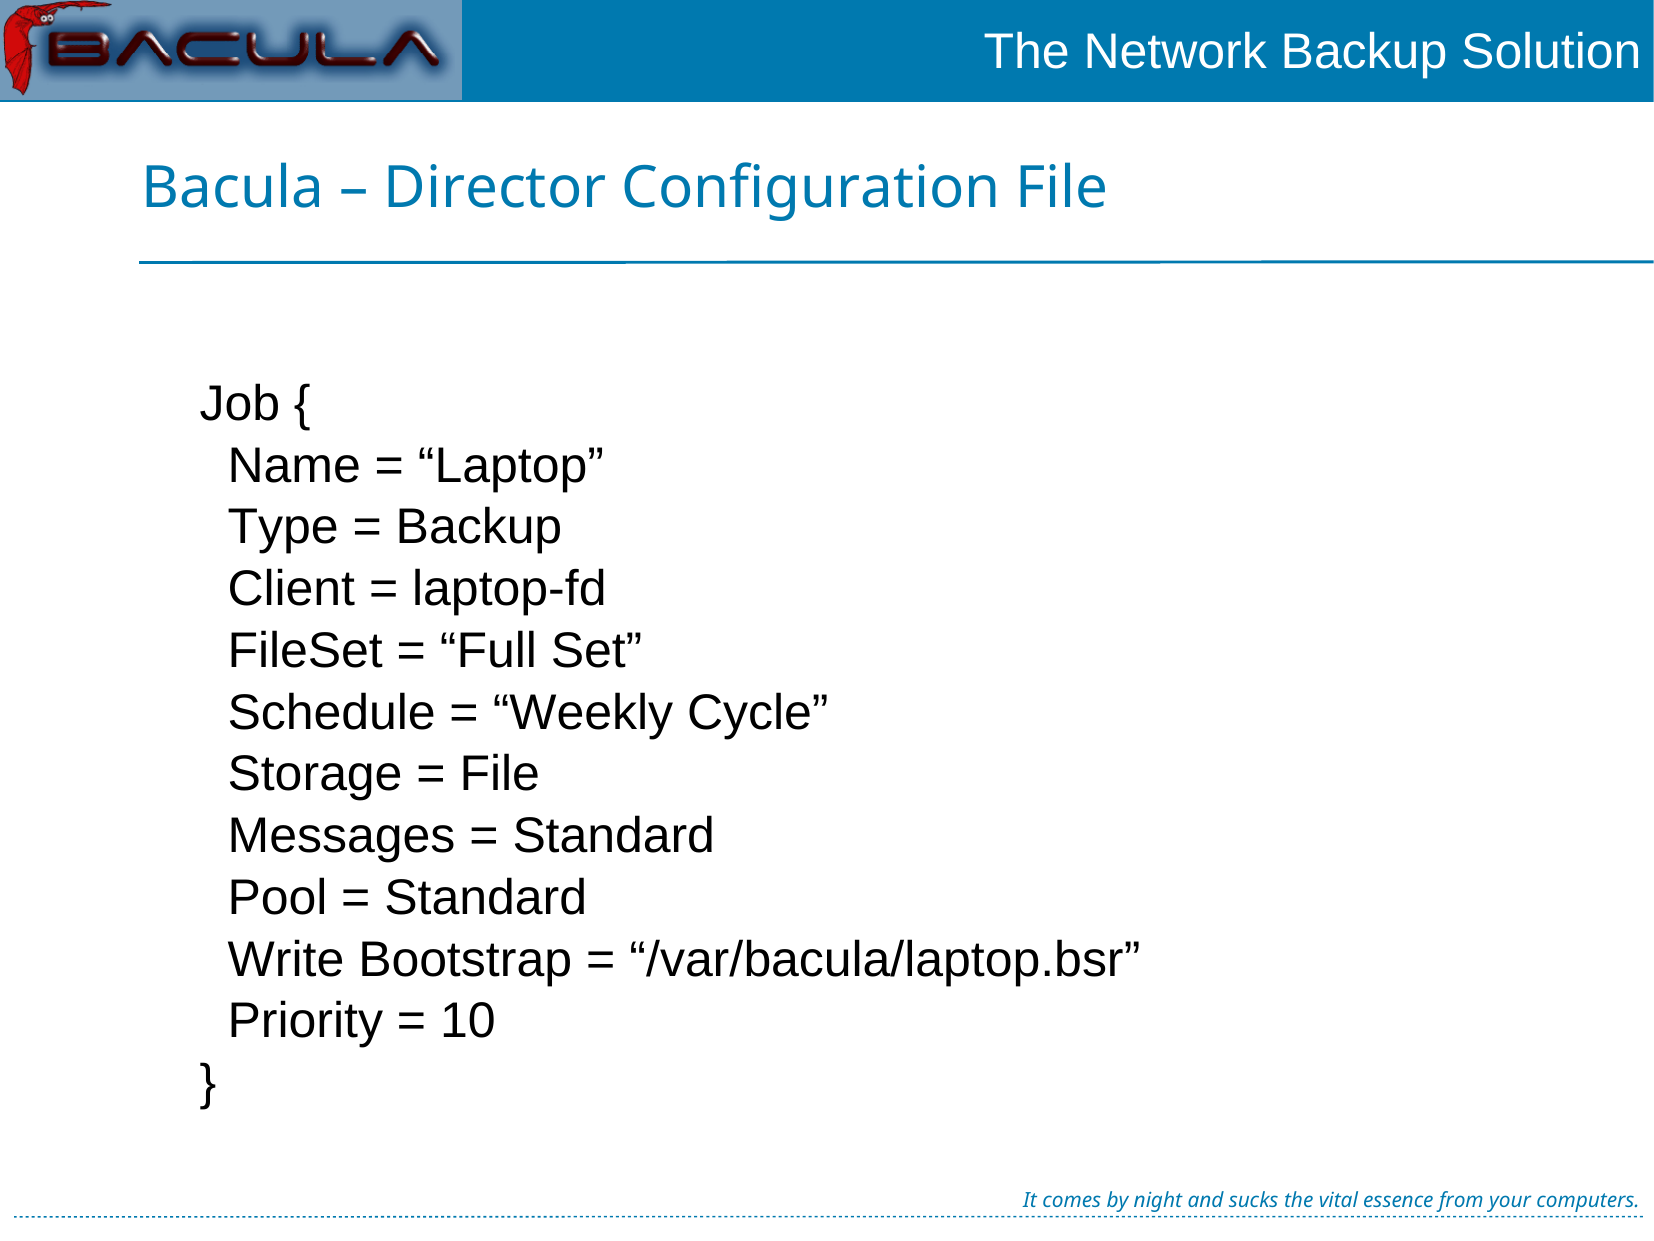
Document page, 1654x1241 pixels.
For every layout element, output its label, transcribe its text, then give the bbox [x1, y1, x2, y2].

title Bacula – Director Configuration File [141, 112, 1501, 226]
picture [0, 0, 461, 99]
list Job { Name = “Laptop” Type = Backup Client = laptop-fd FileSet = “Full Set” Schedule = “Weekly Cycle” Storage = File Messages = Standard Pool = Standard Write Bootstrap = “/var/bacula/laptop.bsr” Priority = 10 } [140, 375, 1534, 1127]
